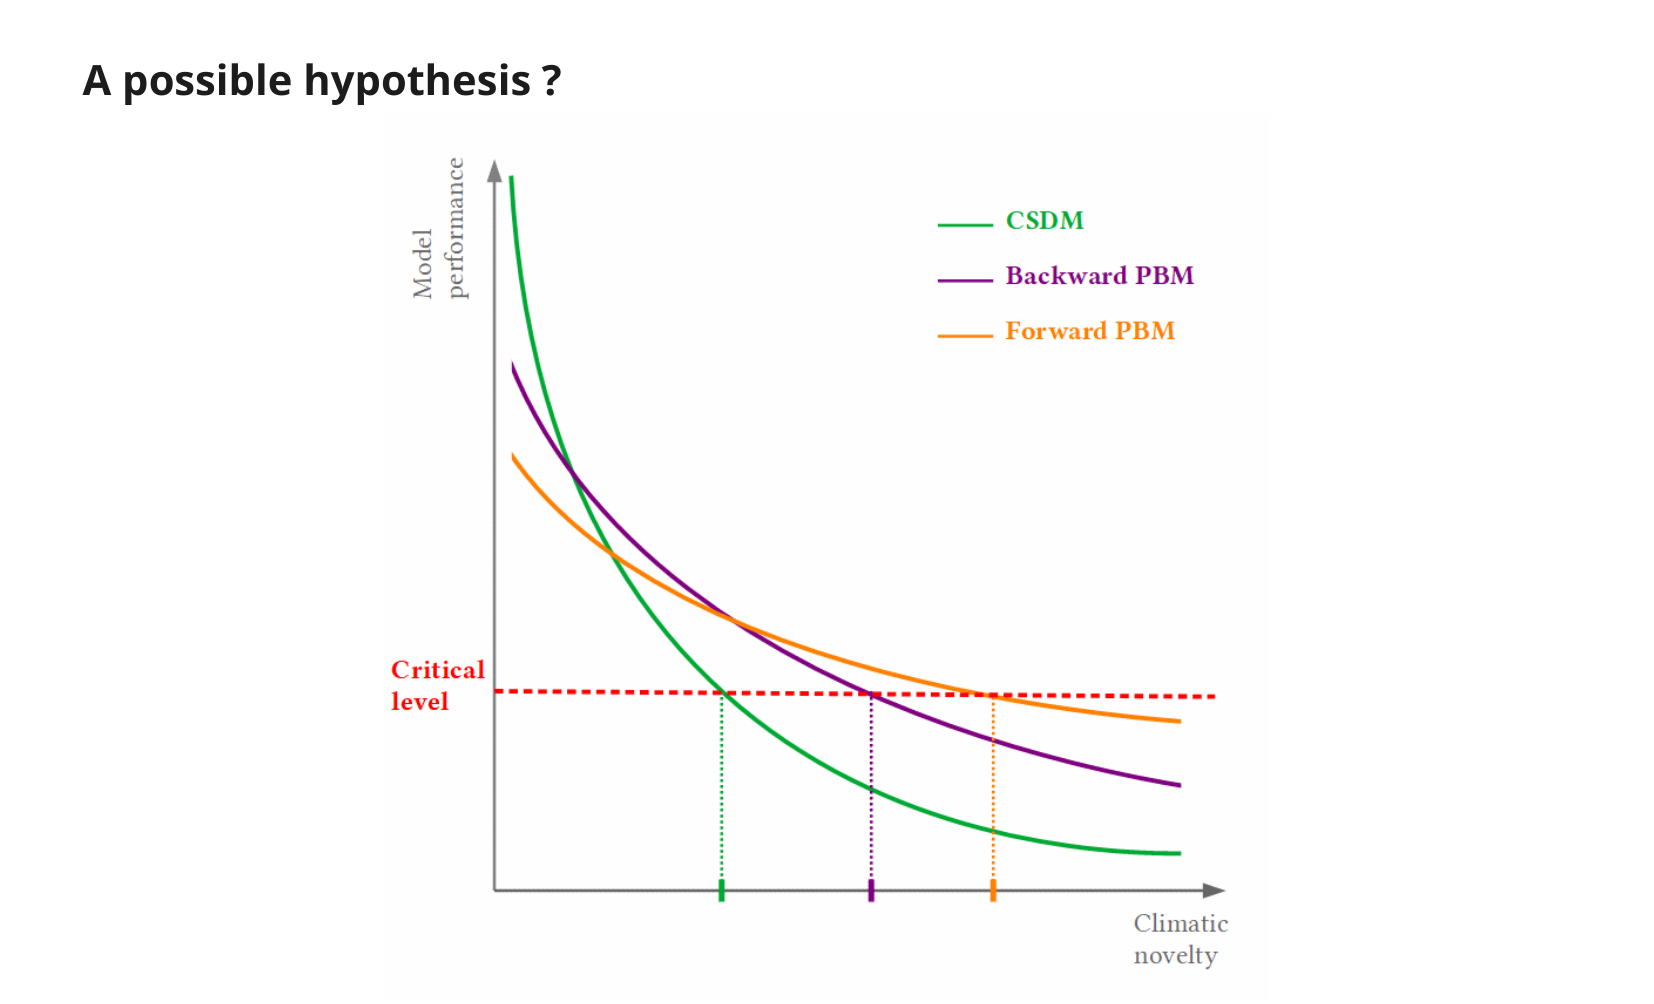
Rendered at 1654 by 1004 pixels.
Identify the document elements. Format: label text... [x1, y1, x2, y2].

picture [383, 114, 1270, 1001]
text_box A possible hypothesis ? [82, 51, 1571, 130]
